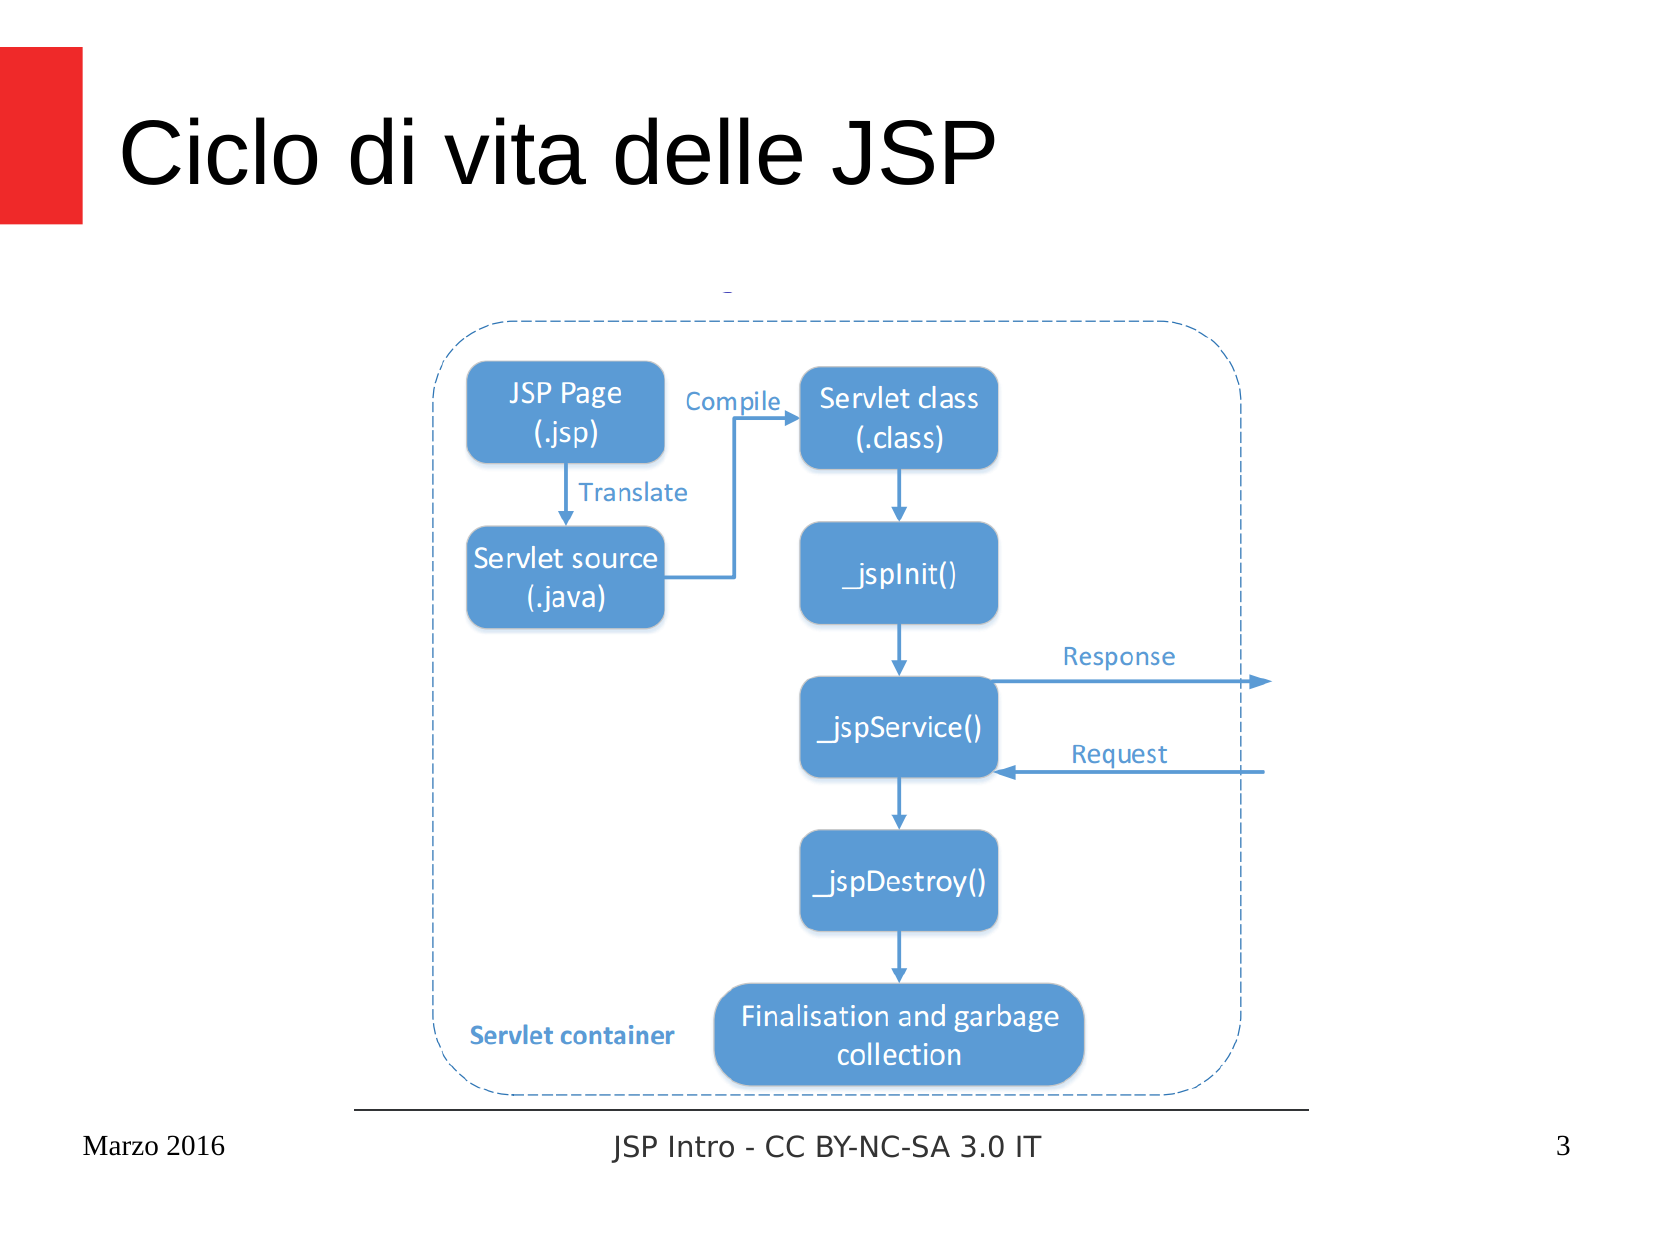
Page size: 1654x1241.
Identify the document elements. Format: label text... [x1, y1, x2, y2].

title Ciclo di vita delle JSP [118, 49, 1607, 257]
picture [354, 292, 1309, 1111]
